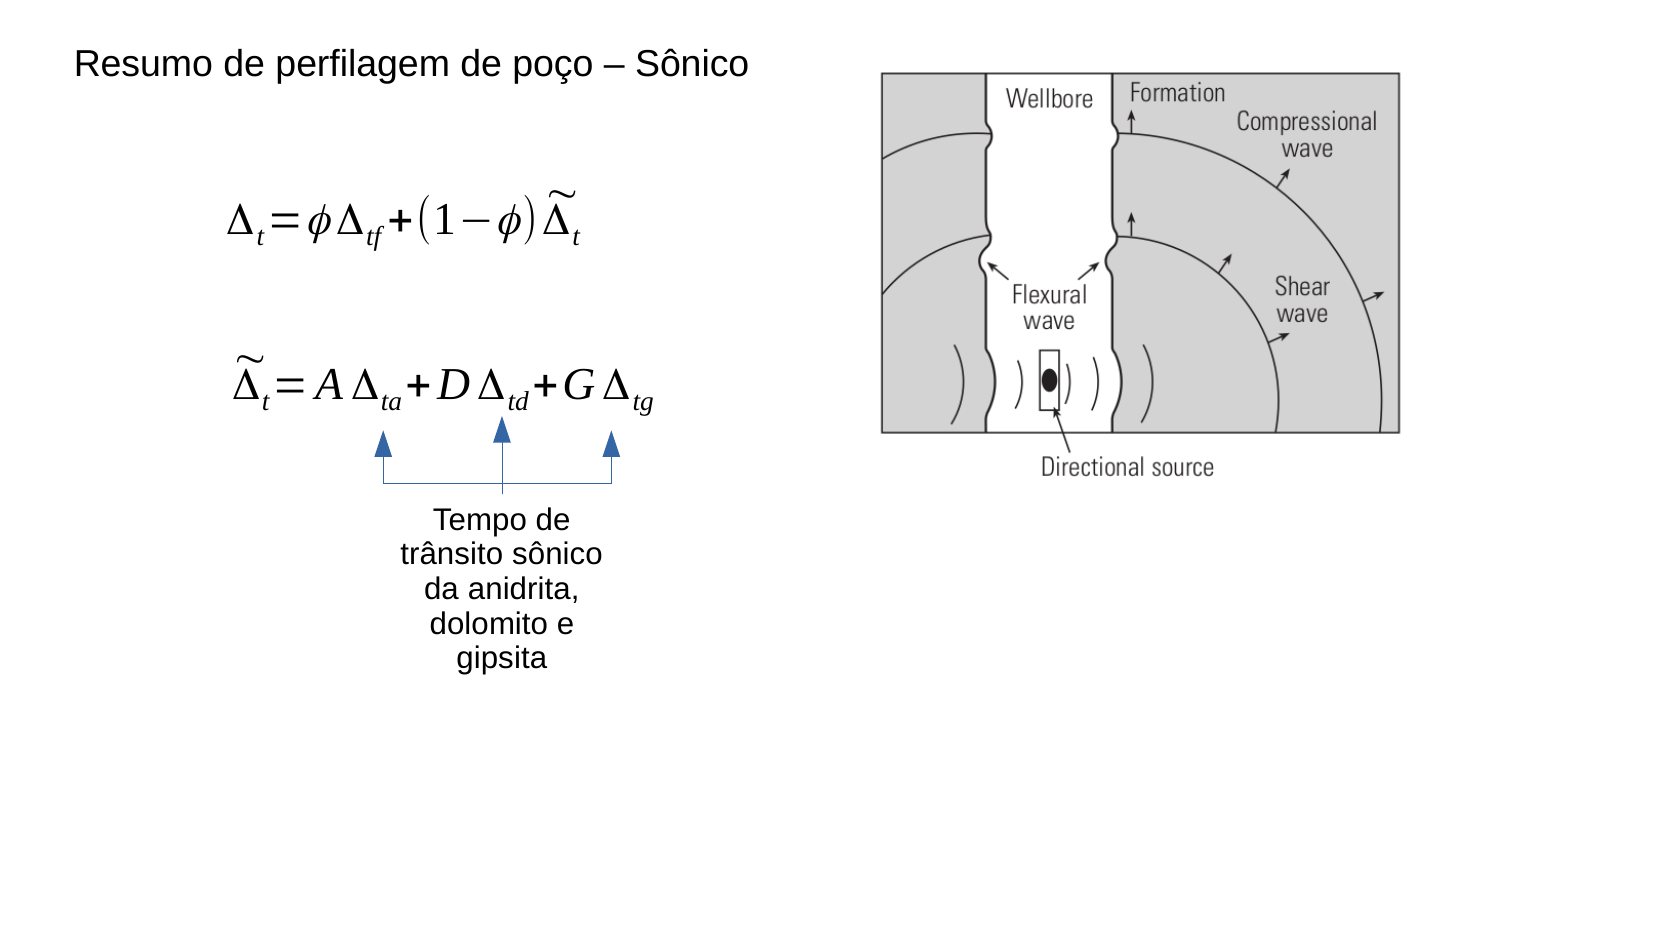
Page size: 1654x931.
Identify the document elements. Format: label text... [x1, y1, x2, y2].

picture [850, 49, 1418, 485]
chart [224, 354, 661, 416]
chart [219, 189, 589, 251]
text_box Tempo de trânsito sônico da anidrita, dolomito e gipsita [366, 494, 638, 683]
text_box Resumo de perfilagem de poço – Sônico [59, 35, 1123, 93]
